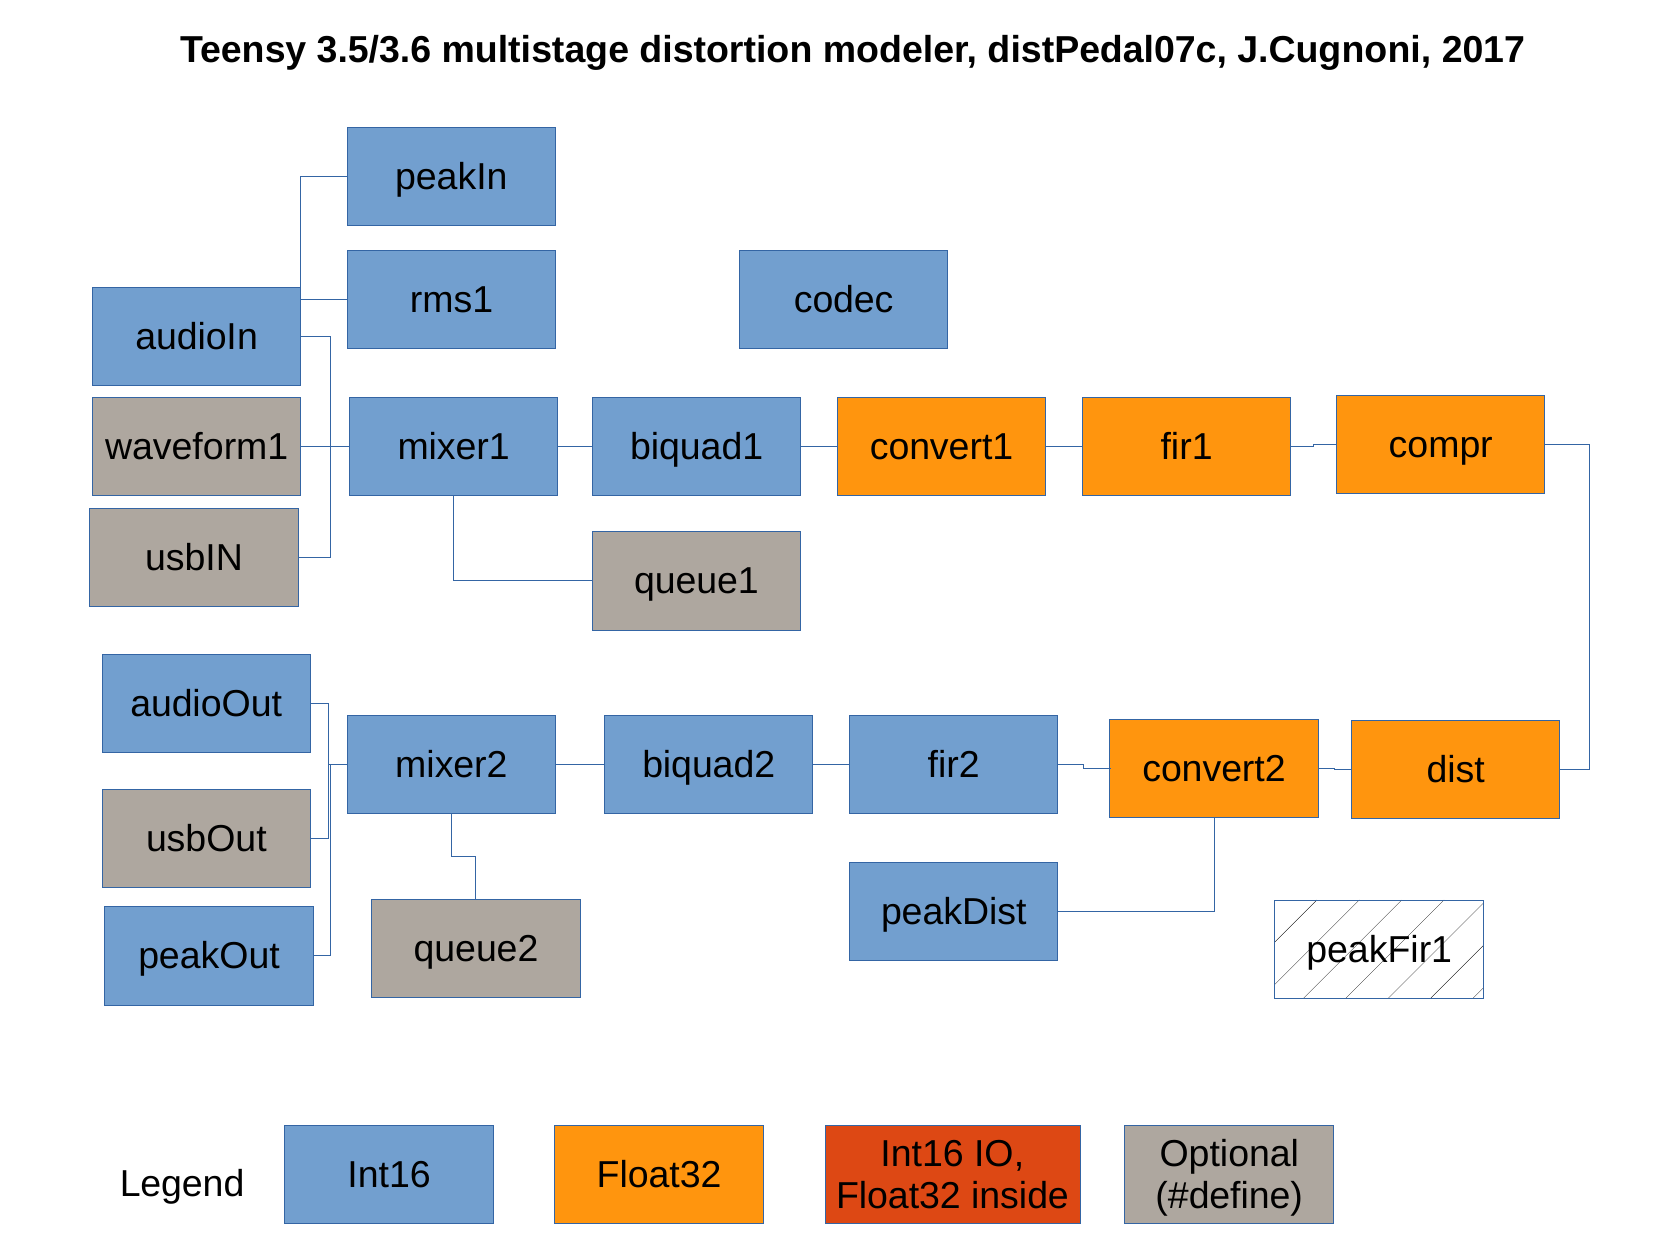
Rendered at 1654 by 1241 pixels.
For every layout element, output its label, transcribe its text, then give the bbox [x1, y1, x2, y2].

text_box peakOut [104, 906, 314, 1006]
text_box fir1 [1082, 397, 1291, 496]
text_box queue2 [371, 899, 581, 998]
text_box peakFir1 [1274, 900, 1484, 999]
text_box Optional (#define) [1124, 1125, 1334, 1224]
text_box Teensy 3.5/3.6 multistage distortion modeler, distPedal07c, J.Cugnoni, 2017 [165, 21, 1541, 79]
text_box usbIN [89, 508, 299, 607]
text_box Int16 [284, 1125, 494, 1224]
text_box rms1 [347, 250, 556, 349]
text_box peakIn [347, 127, 556, 226]
text_box biquad1 [592, 397, 801, 496]
text_box audioOut [102, 654, 311, 753]
text_box peakDist [849, 862, 1058, 961]
text_box Float32 [554, 1125, 764, 1224]
text_box mixer2 [347, 715, 556, 814]
text_box biquad2 [604, 715, 813, 814]
text_box convert2 [1109, 719, 1319, 818]
text_box queue1 [592, 531, 801, 631]
text_box Legend [105, 1155, 260, 1212]
text_box dist [1351, 720, 1560, 819]
text_box usbOut [102, 789, 311, 888]
text_box convert1 [837, 397, 1046, 496]
text_box waveform1 [92, 397, 301, 496]
text_box codec [739, 250, 948, 349]
text_box mixer1 [349, 397, 558, 496]
text_box Int16 IO, Float32 inside [825, 1125, 1081, 1224]
text_box compr [1336, 395, 1545, 494]
text_box audioIn [92, 287, 301, 386]
text_box fir2 [849, 715, 1058, 814]
